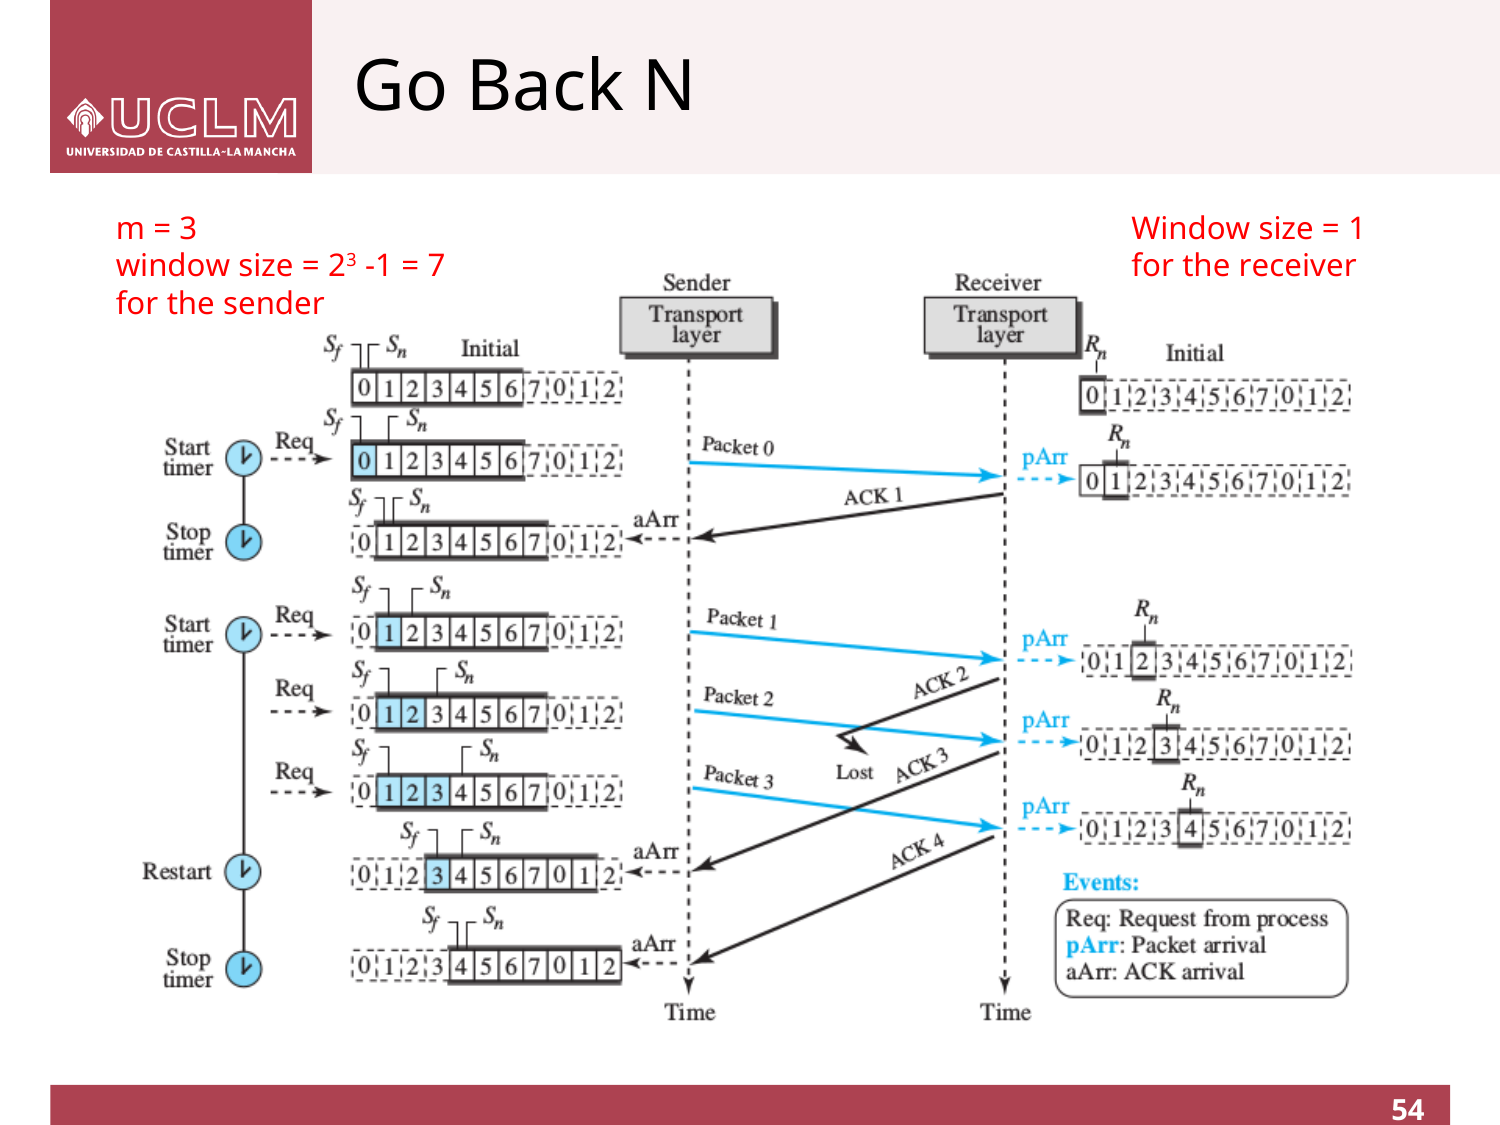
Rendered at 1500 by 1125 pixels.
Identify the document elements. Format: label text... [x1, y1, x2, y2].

picture [121, 247, 1382, 1047]
title Go Back N [353, 6, 1425, 168]
text_box m = 3 window size = 23 -1 = 7 for the sender [101, 200, 445, 328]
text_box Window size = 1 for the receiver [1116, 200, 1406, 310]
picture [50, 0, 312, 173]
